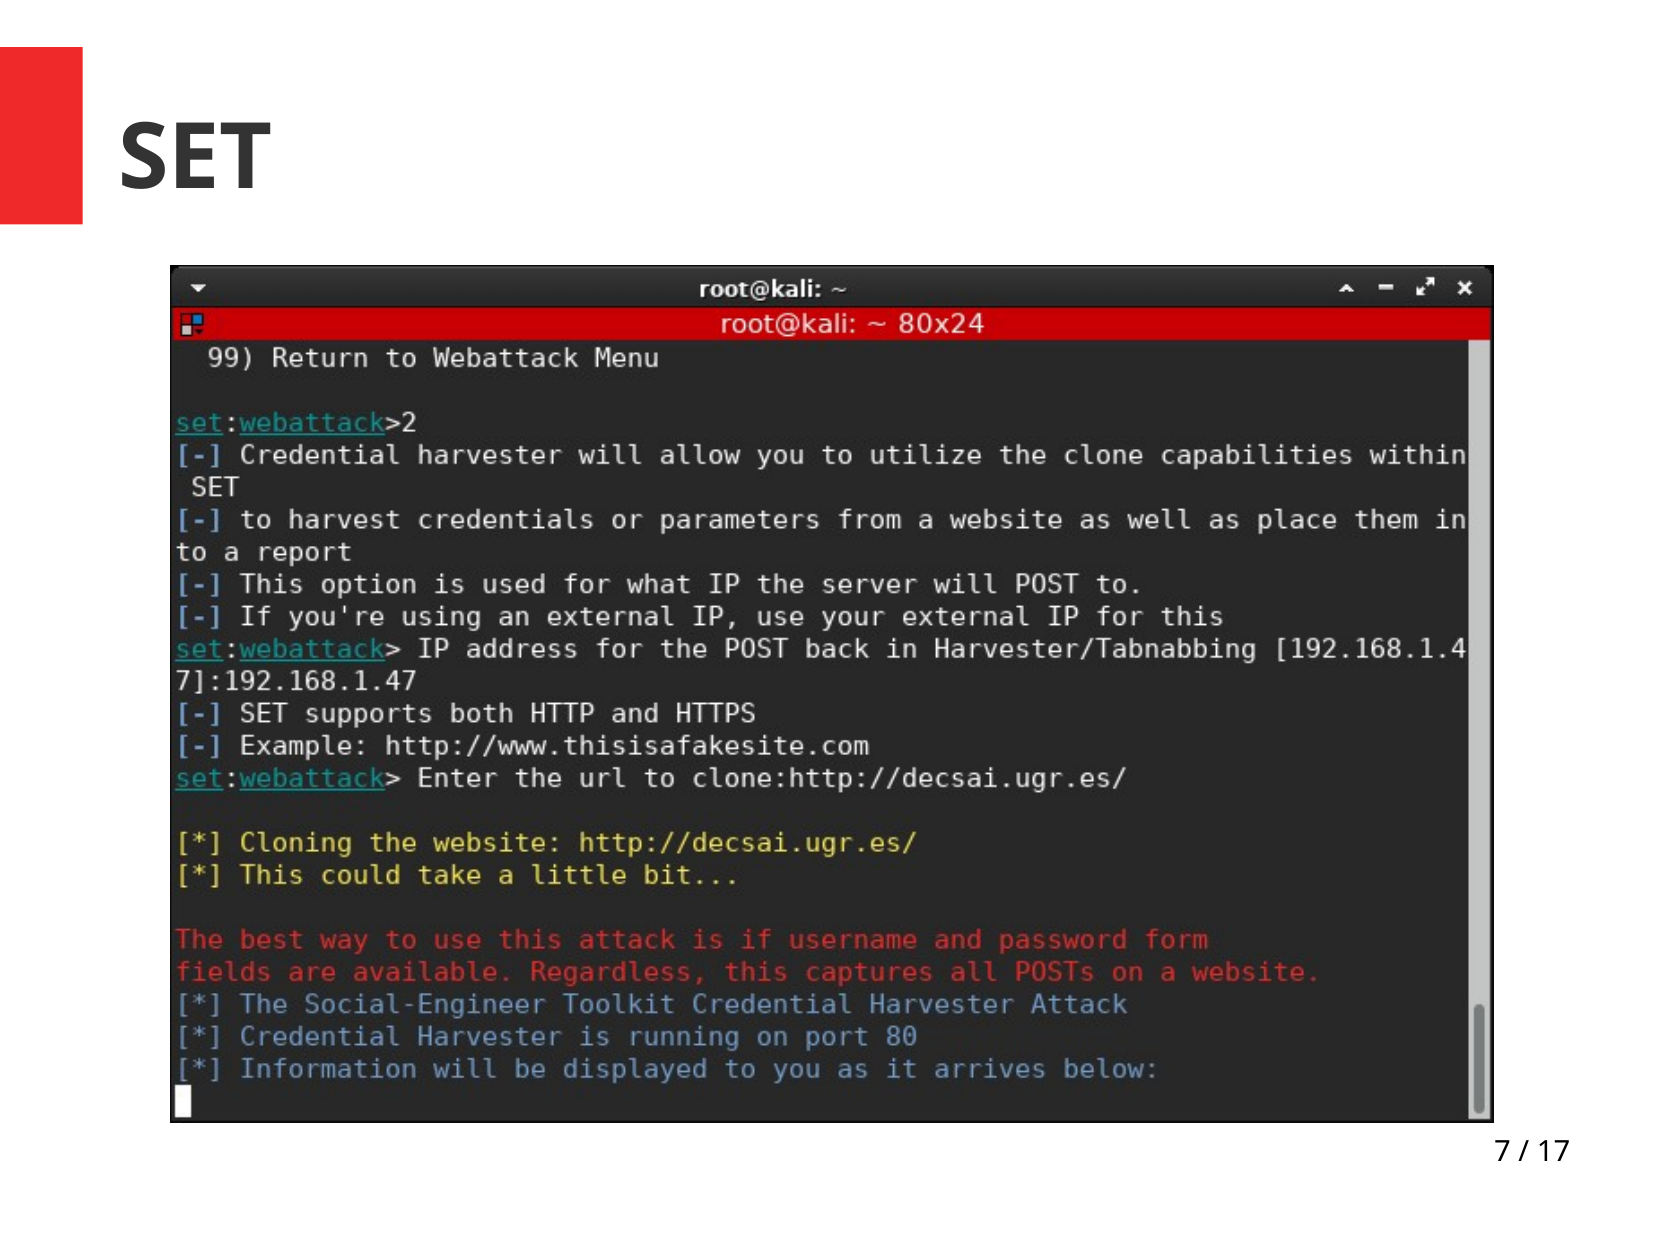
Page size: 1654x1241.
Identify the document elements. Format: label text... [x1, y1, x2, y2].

picture [170, 265, 1494, 1123]
title SET [118, 49, 1571, 257]
